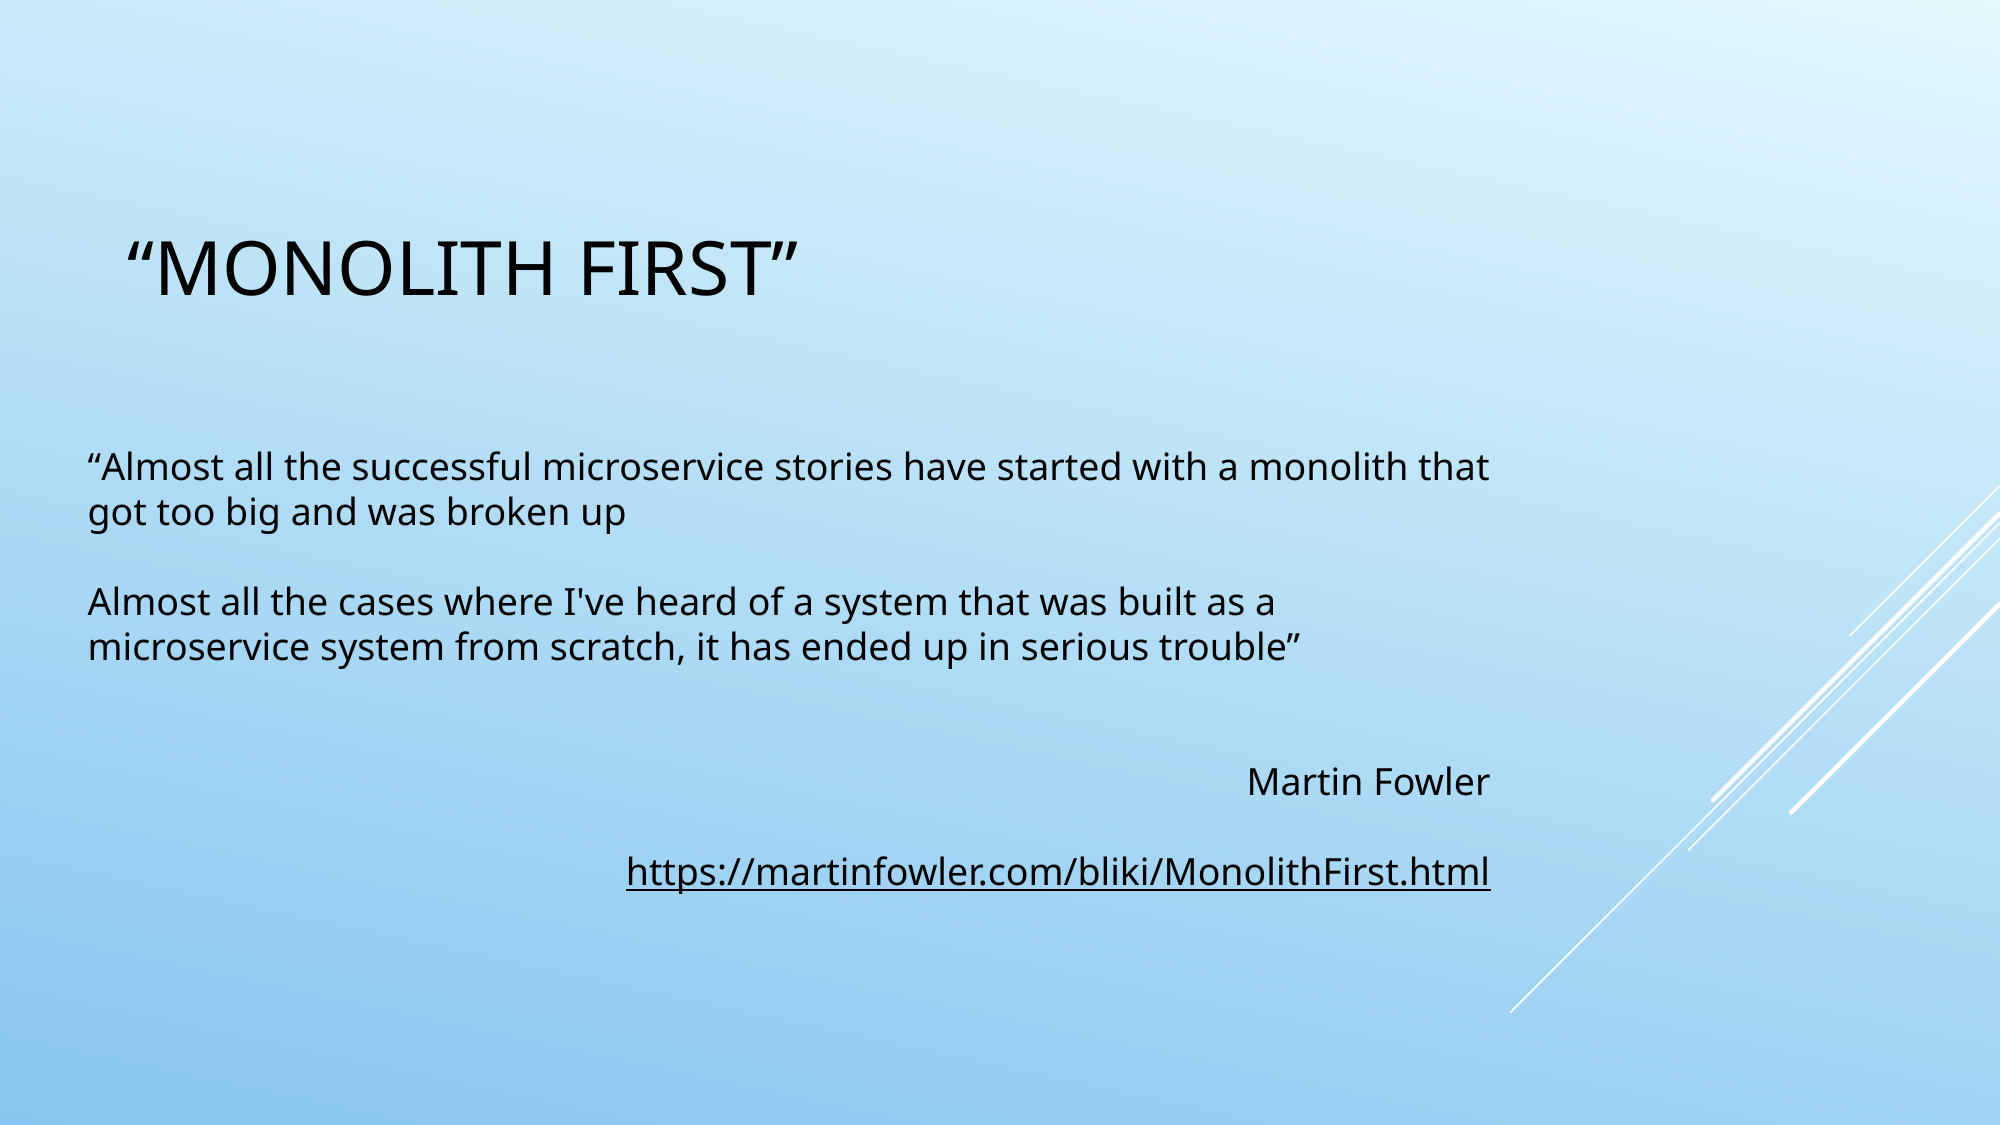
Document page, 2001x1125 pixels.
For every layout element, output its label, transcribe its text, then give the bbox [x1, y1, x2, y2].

title “Monolith first” [112, 141, 1513, 389]
text_box “Almost all the successful microservice stories have started with a monolith that got too big and was broken up Almost all the cases where I've heard of a system that was built as a microservice system from scratch, it has ended up in serious trouble” Martin Fowler https://martinfowler.com/bliki/MonolithFirst.html [72, 435, 1513, 996]
